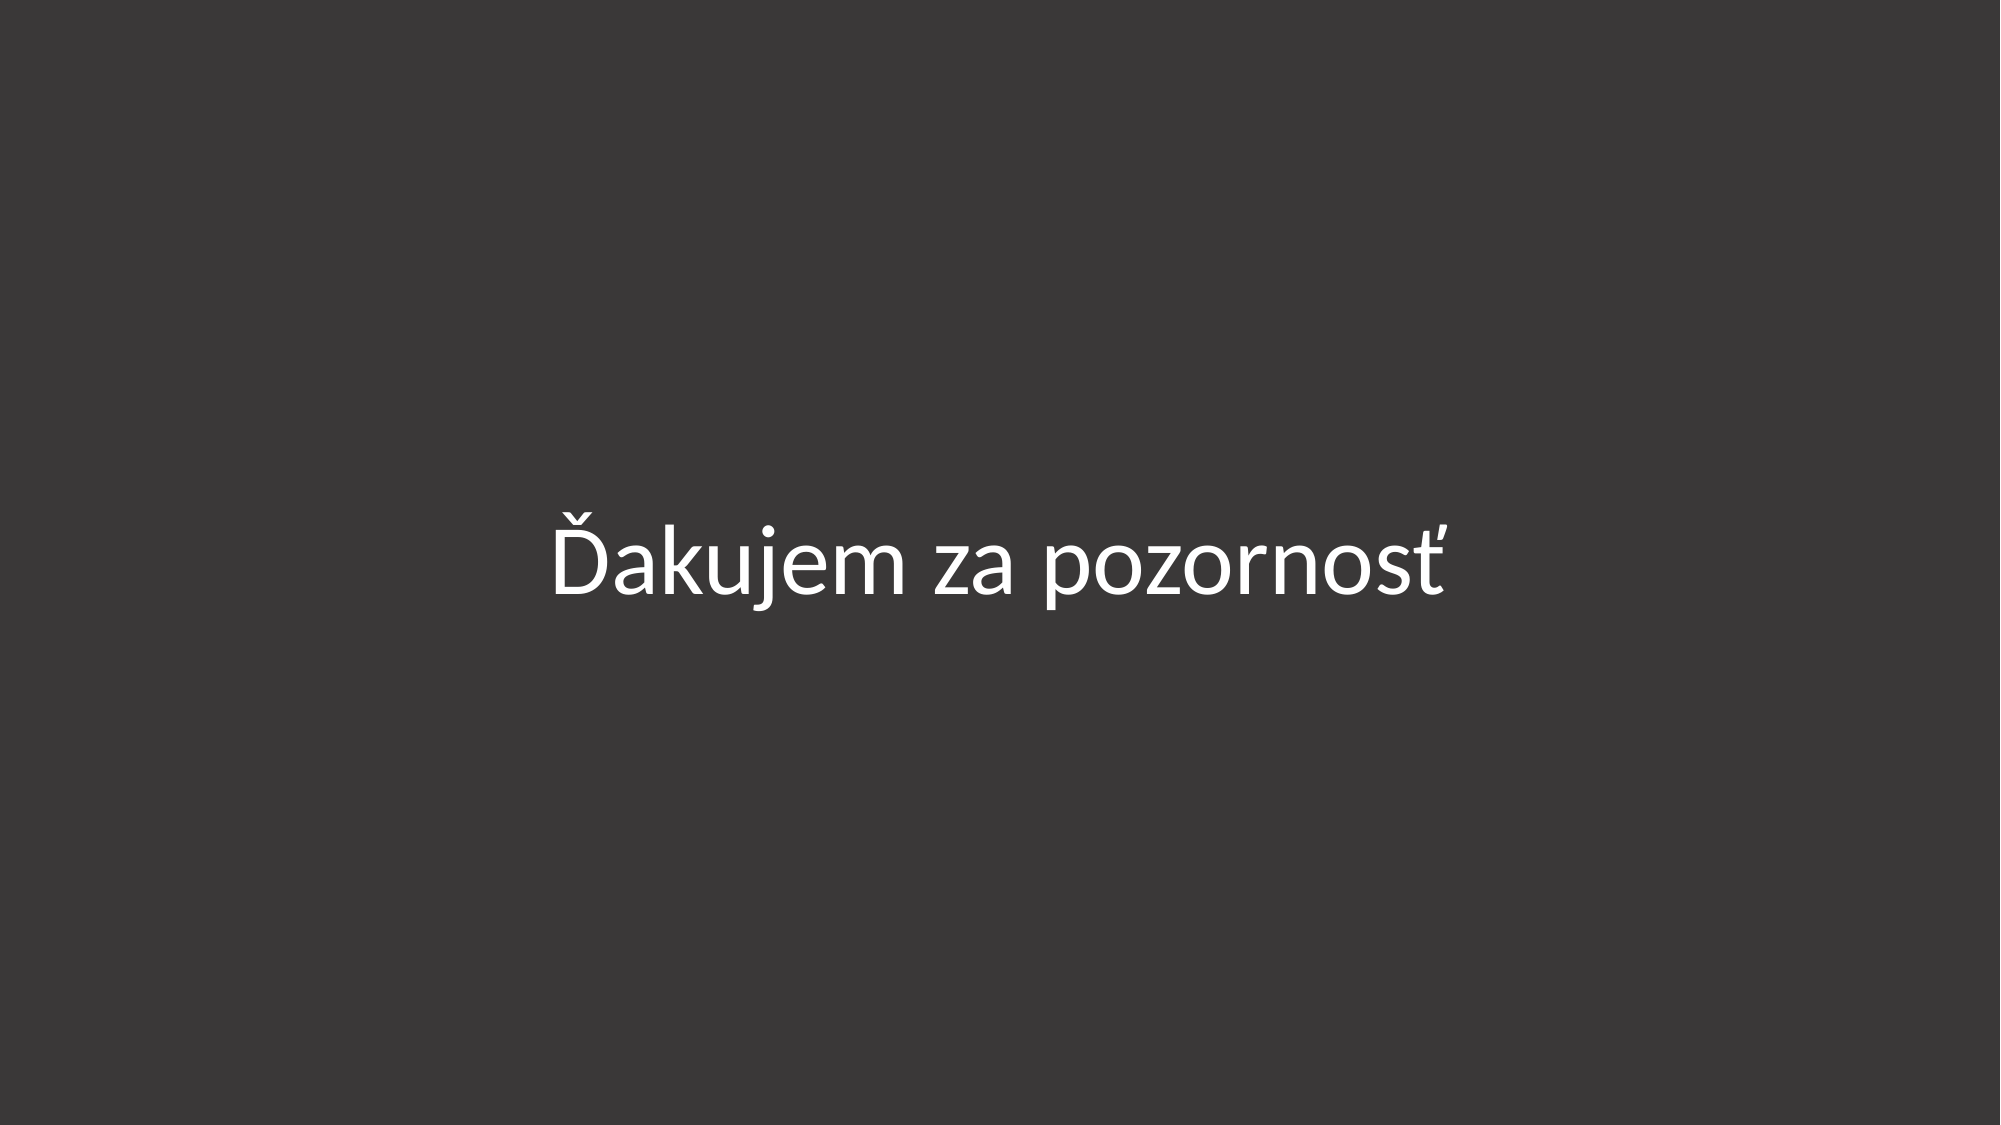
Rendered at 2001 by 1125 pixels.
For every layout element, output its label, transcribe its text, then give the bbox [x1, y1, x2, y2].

text_box Ďakujem za pozornosť [534, 487, 1473, 623]
